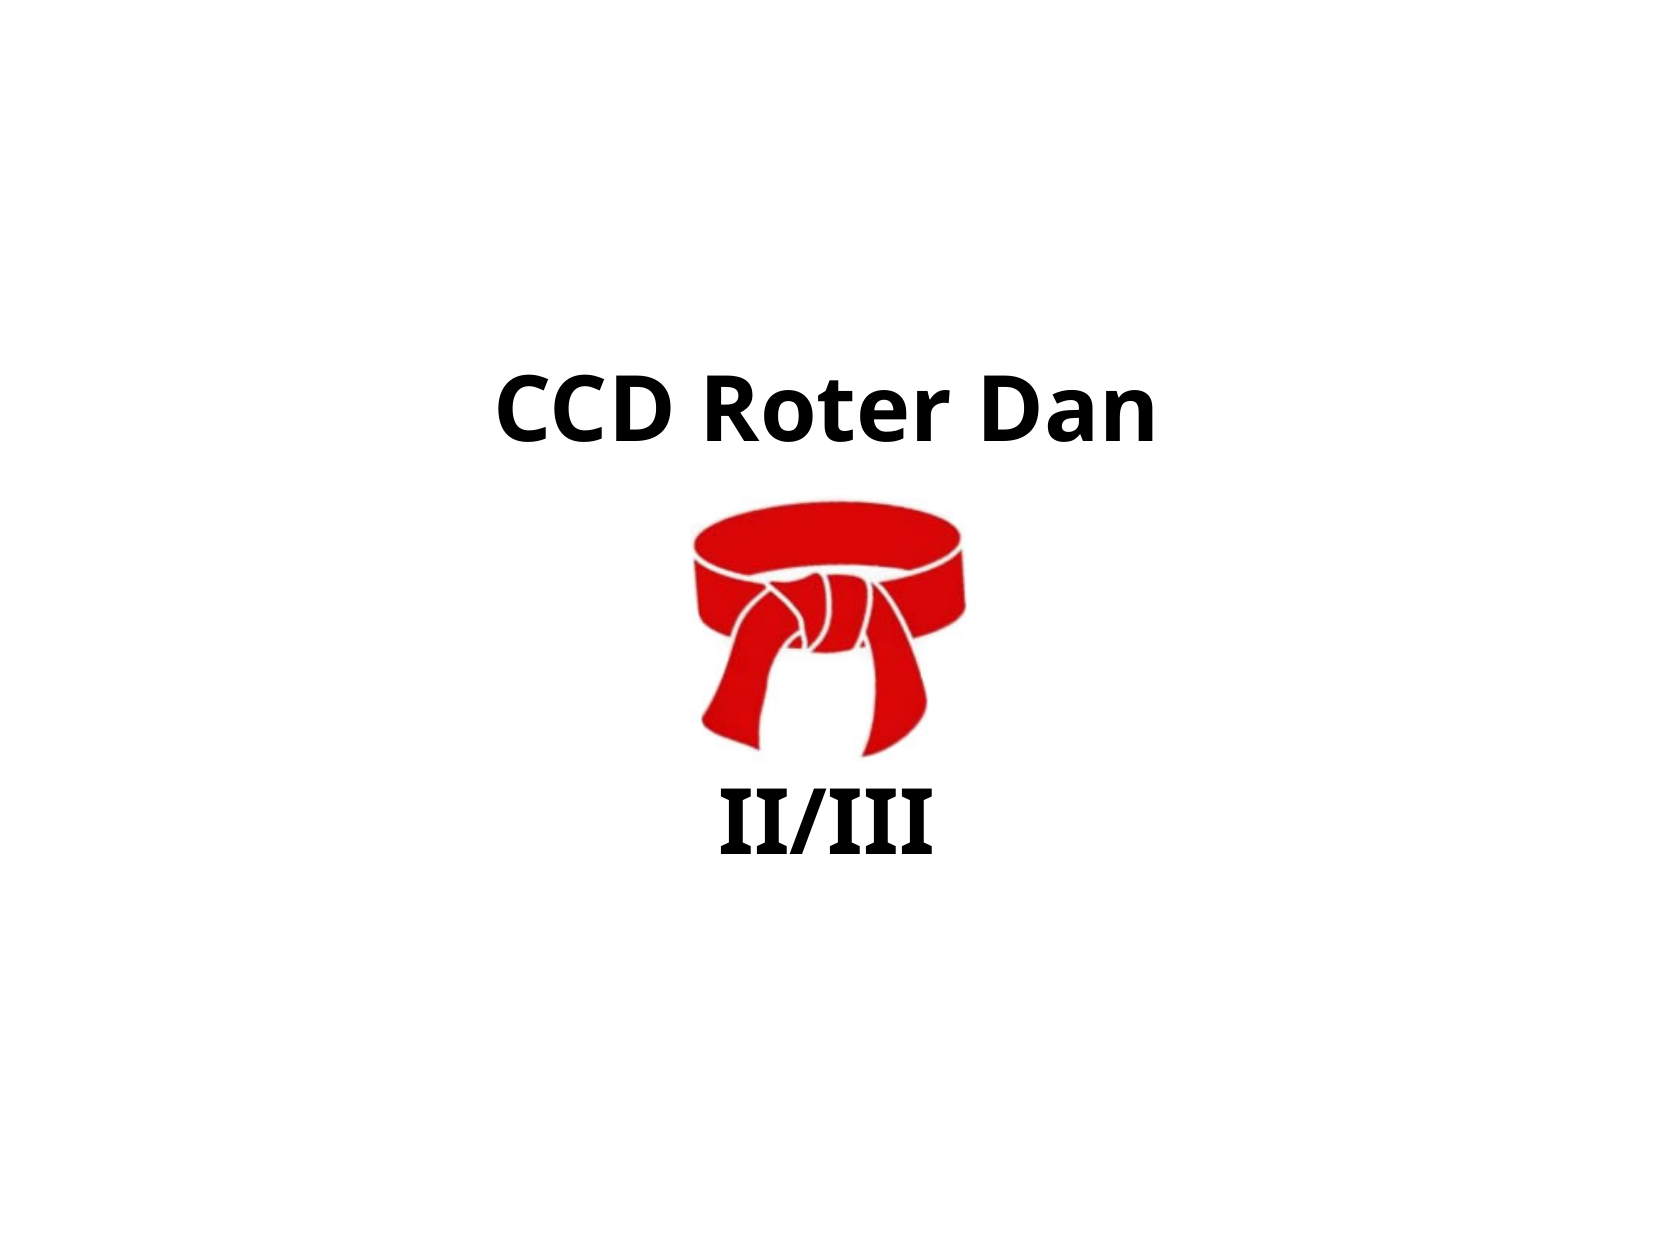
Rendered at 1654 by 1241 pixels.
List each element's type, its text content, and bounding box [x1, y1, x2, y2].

text_box II/III [82, 752, 1571, 886]
picture [653, 486, 1001, 752]
subtitle CCD Roter Dan [82, 338, 1571, 473]
